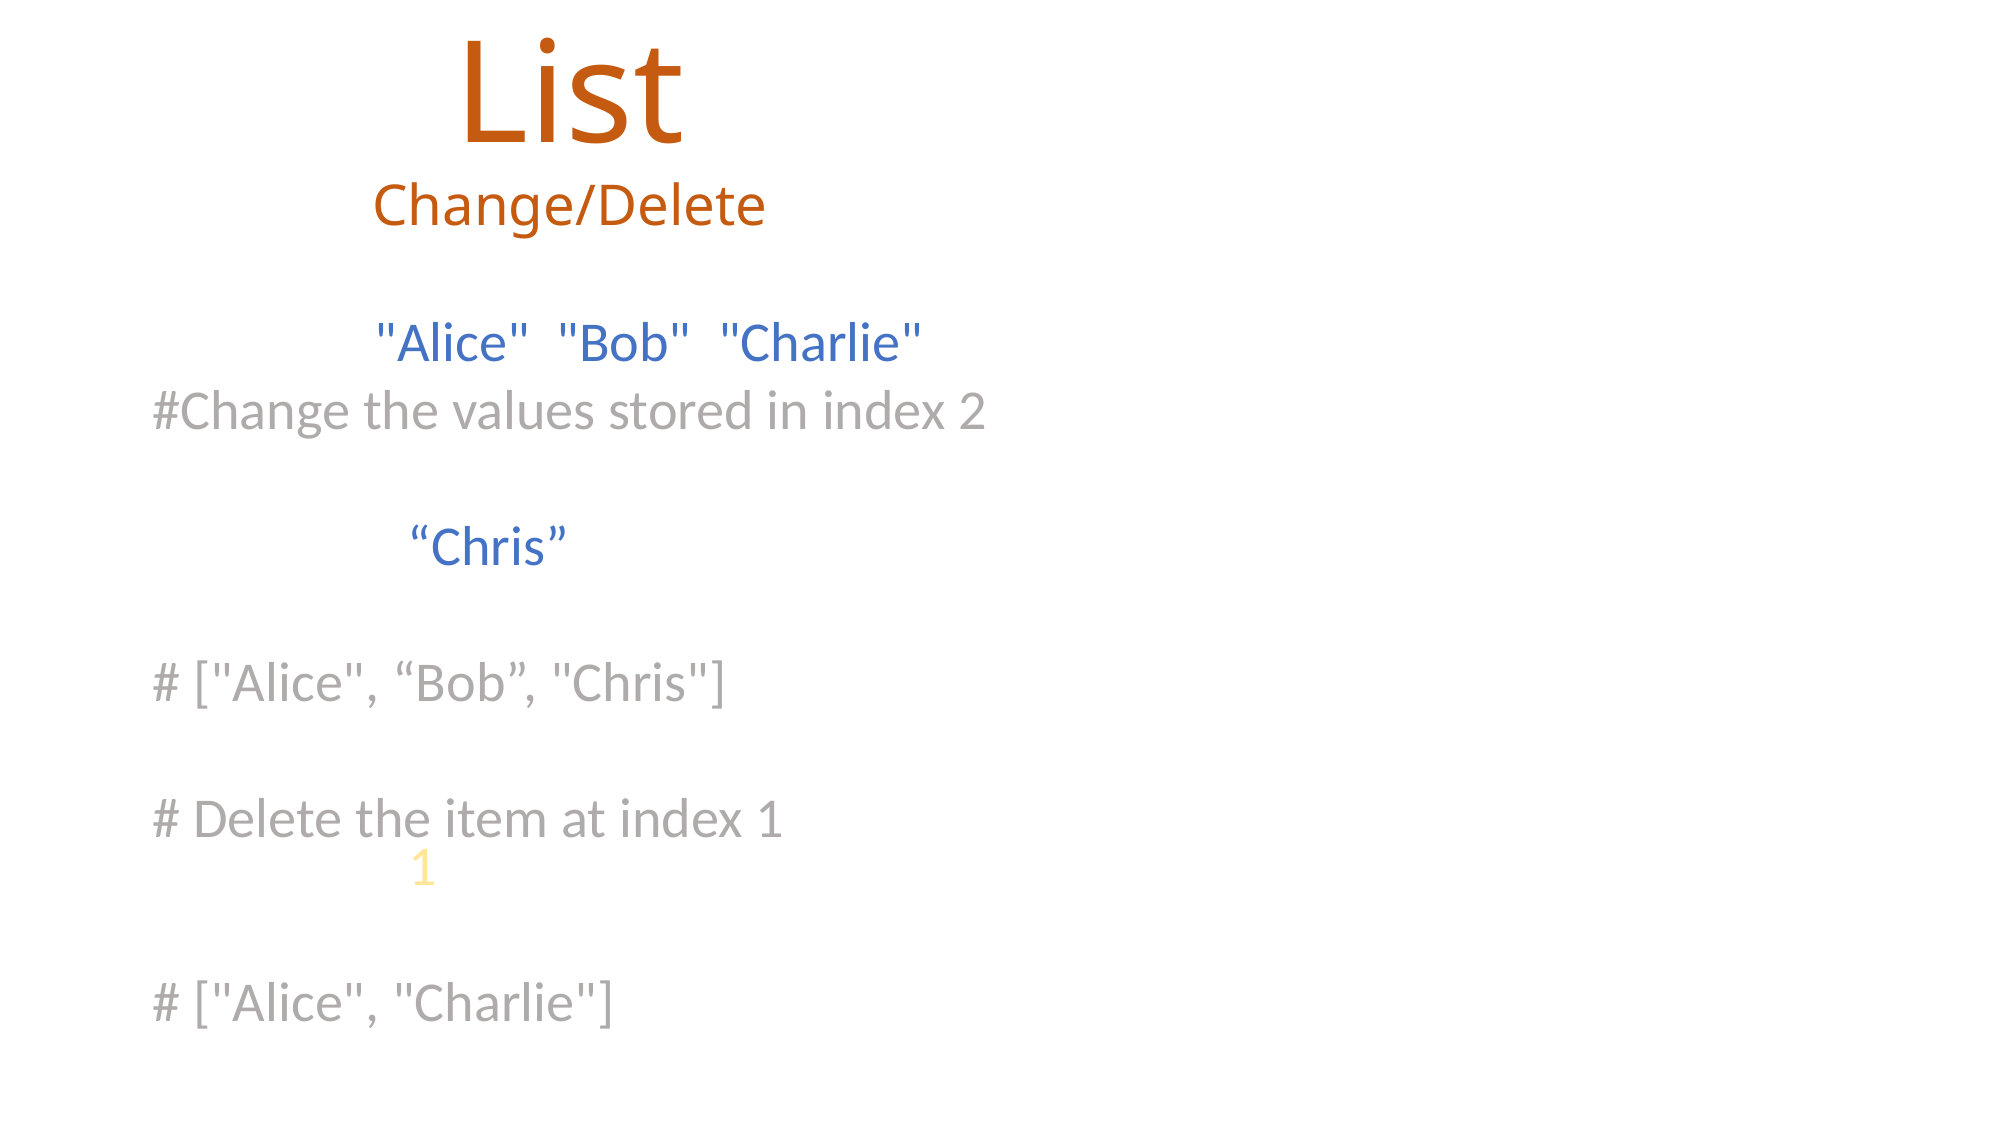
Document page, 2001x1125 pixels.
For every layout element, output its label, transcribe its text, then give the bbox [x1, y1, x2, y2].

list List Change/Delete names = ["Alice", "Bob", "Charlie"] #Change the values stored in index 2 names[2]= “Chris” print(names) # ["Alice", “Bob”, "Chris"] # Delete the item at index 1 del(names[1]) print(names) # ["Alice", "Charlie"] [137, 39, 1863, 1125]
